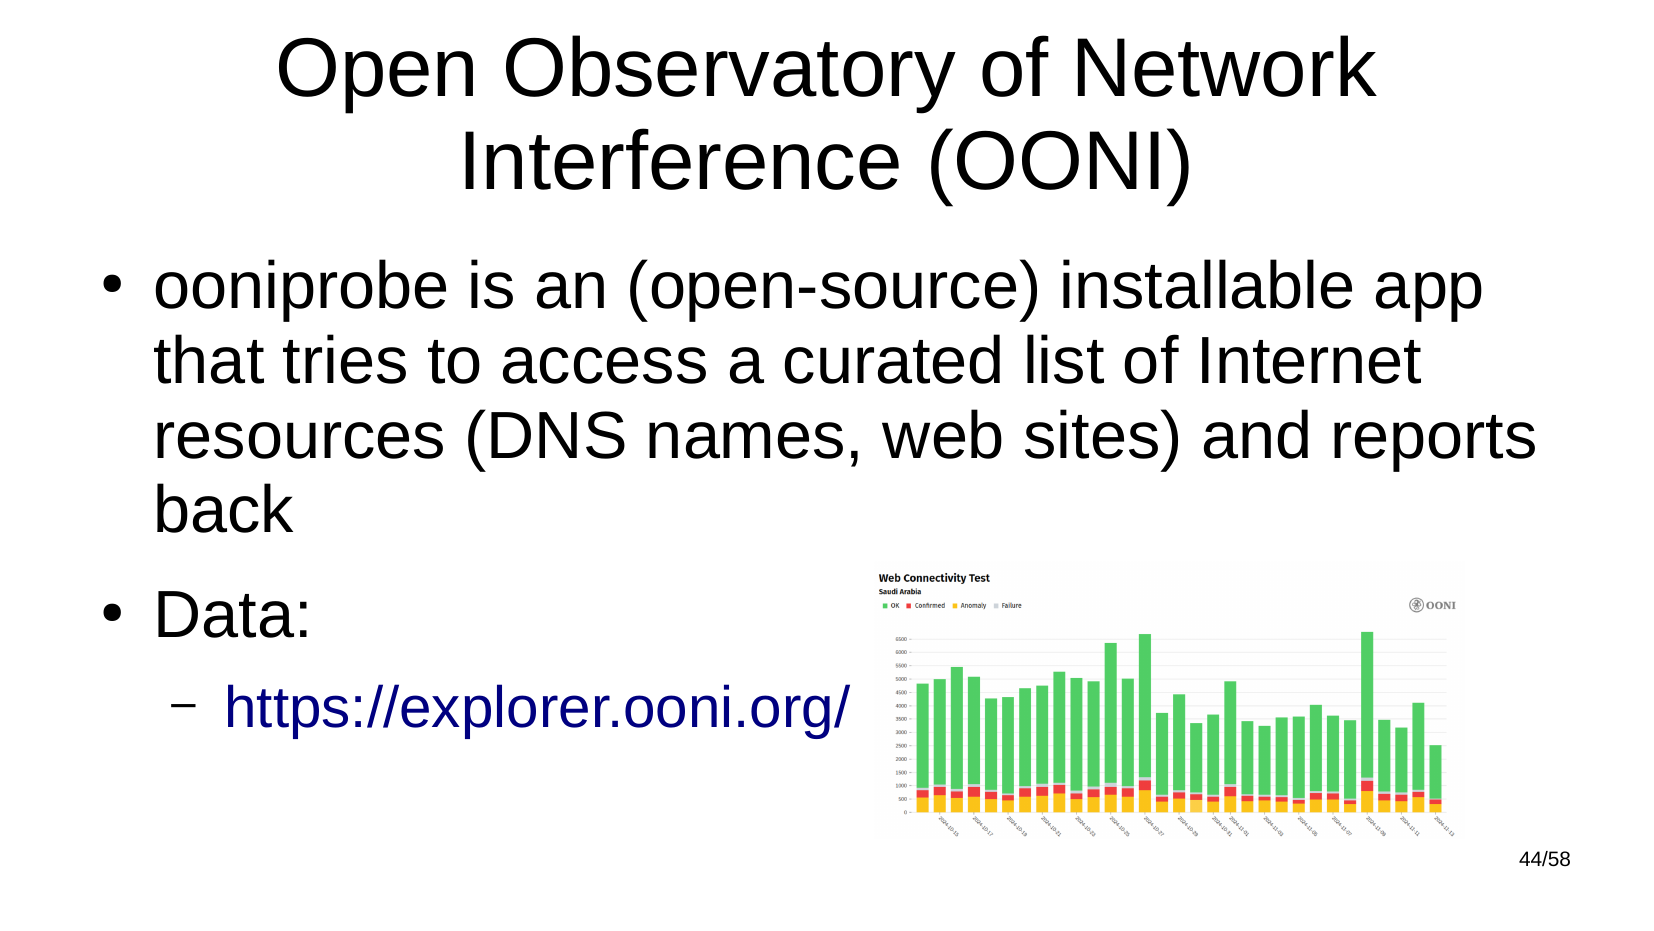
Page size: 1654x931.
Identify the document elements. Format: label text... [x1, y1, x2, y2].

picture [874, 561, 1465, 839]
title Open Observatory of Network Interference (OONI) [82, 21, 1571, 208]
list ooniprobe is an (open-source) installable app that tries to access a curated list of Internet resources (DNS names, web sites) and reports back Data: https://explorer.ooni.org/ [82, 248, 1571, 788]
